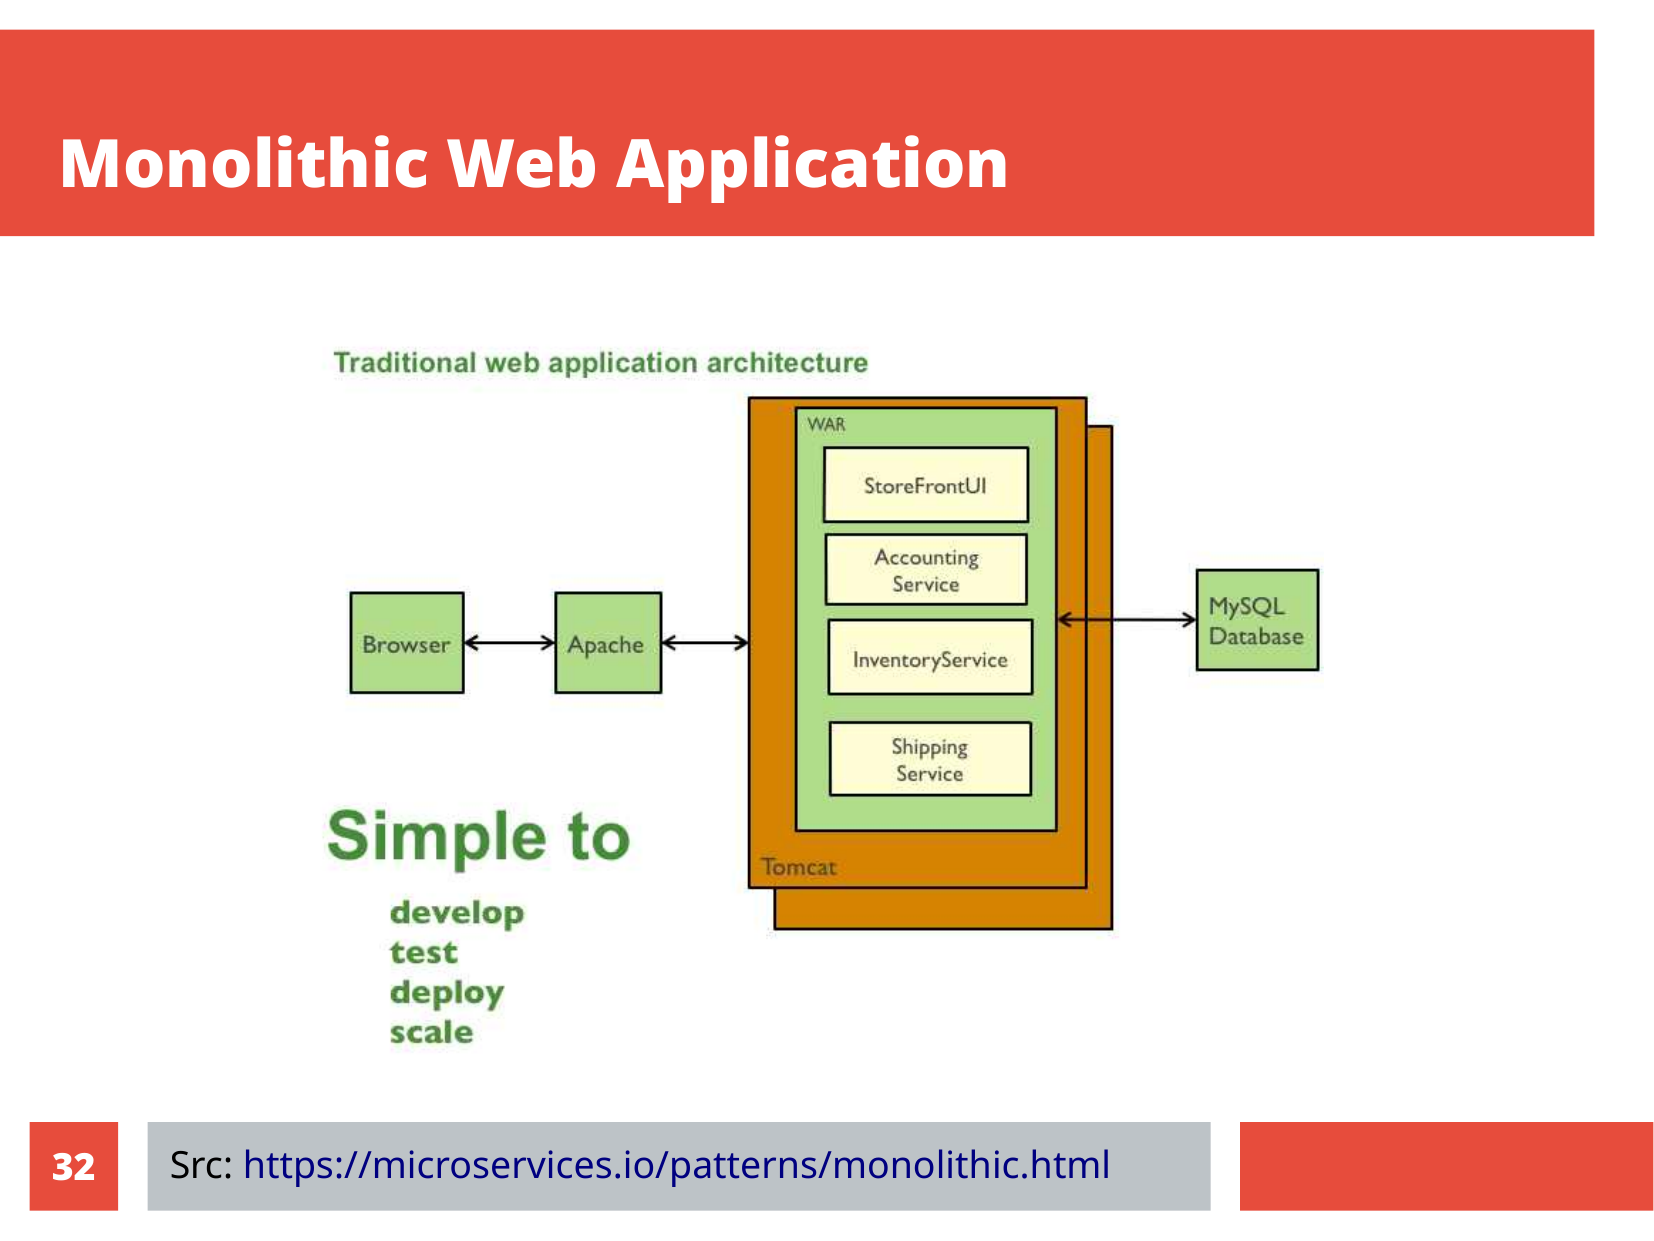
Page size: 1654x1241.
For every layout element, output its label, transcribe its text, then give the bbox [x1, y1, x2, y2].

text_box Src: https://microservices.io/patterns/monolithic.html [155, 1131, 1636, 1194]
picture [300, 324, 1324, 1093]
title Monolithic Web Application [59, 59, 1595, 207]
